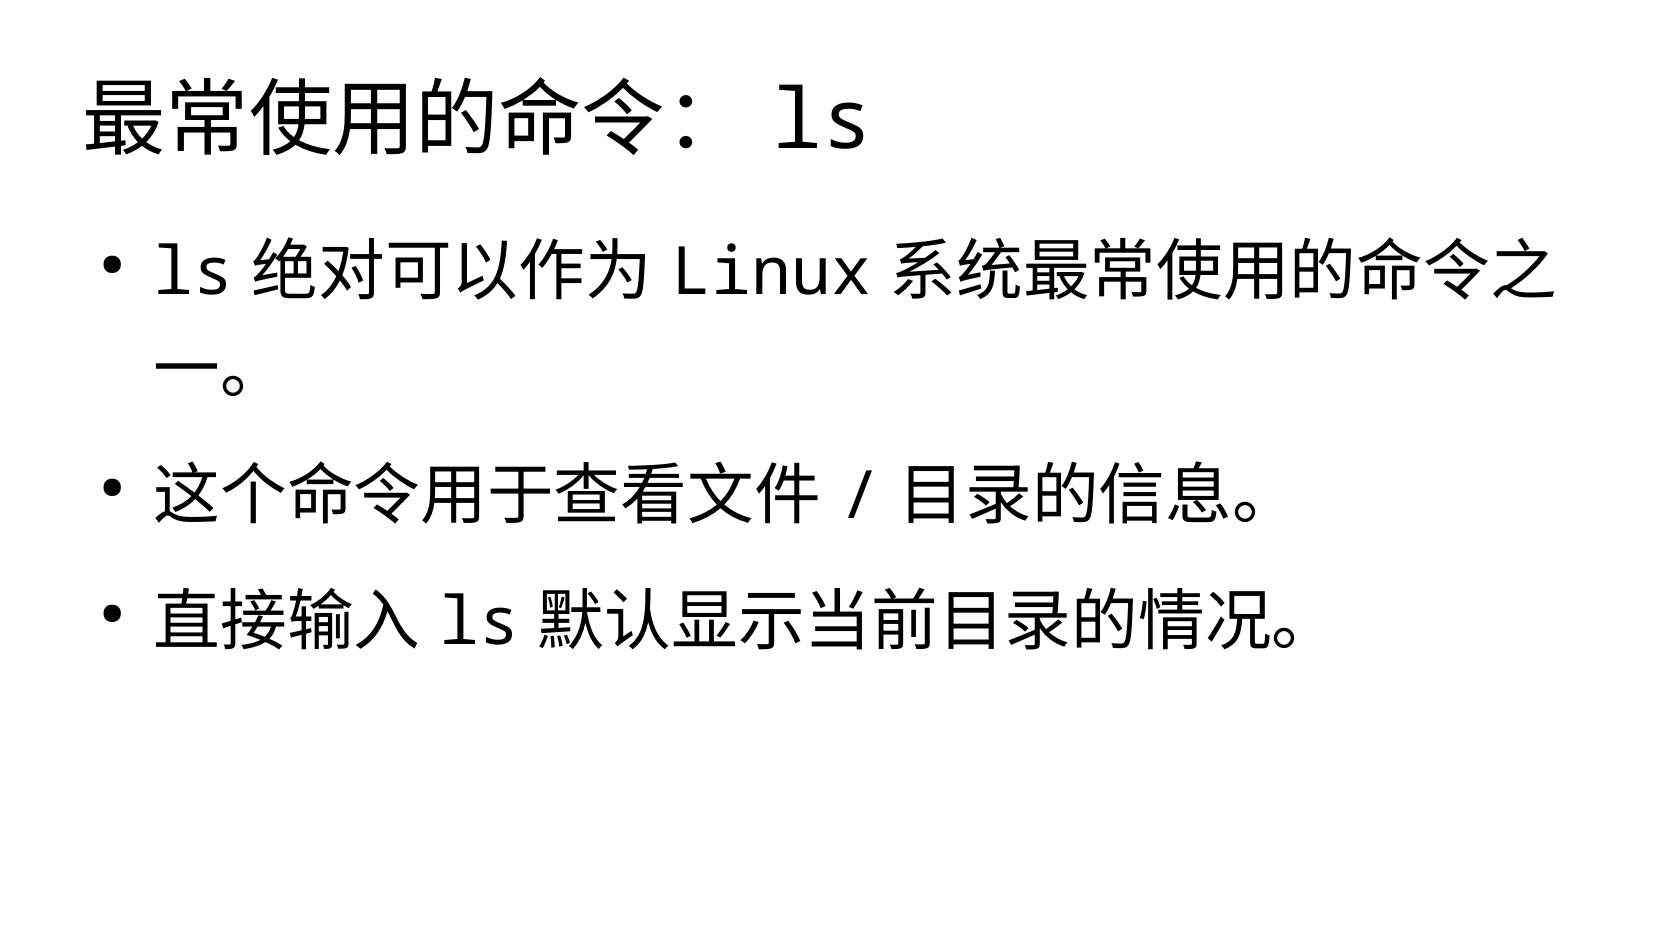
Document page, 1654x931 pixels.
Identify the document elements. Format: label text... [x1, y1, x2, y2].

list ls绝对可以作为Linux系统最常使用的命令之一。 这个命令用于查看文件/目录的信息。 直接输入ls默认显示当前目录的情况。 [82, 217, 1571, 758]
title 最常使用的命令：ls [82, 37, 1571, 189]
